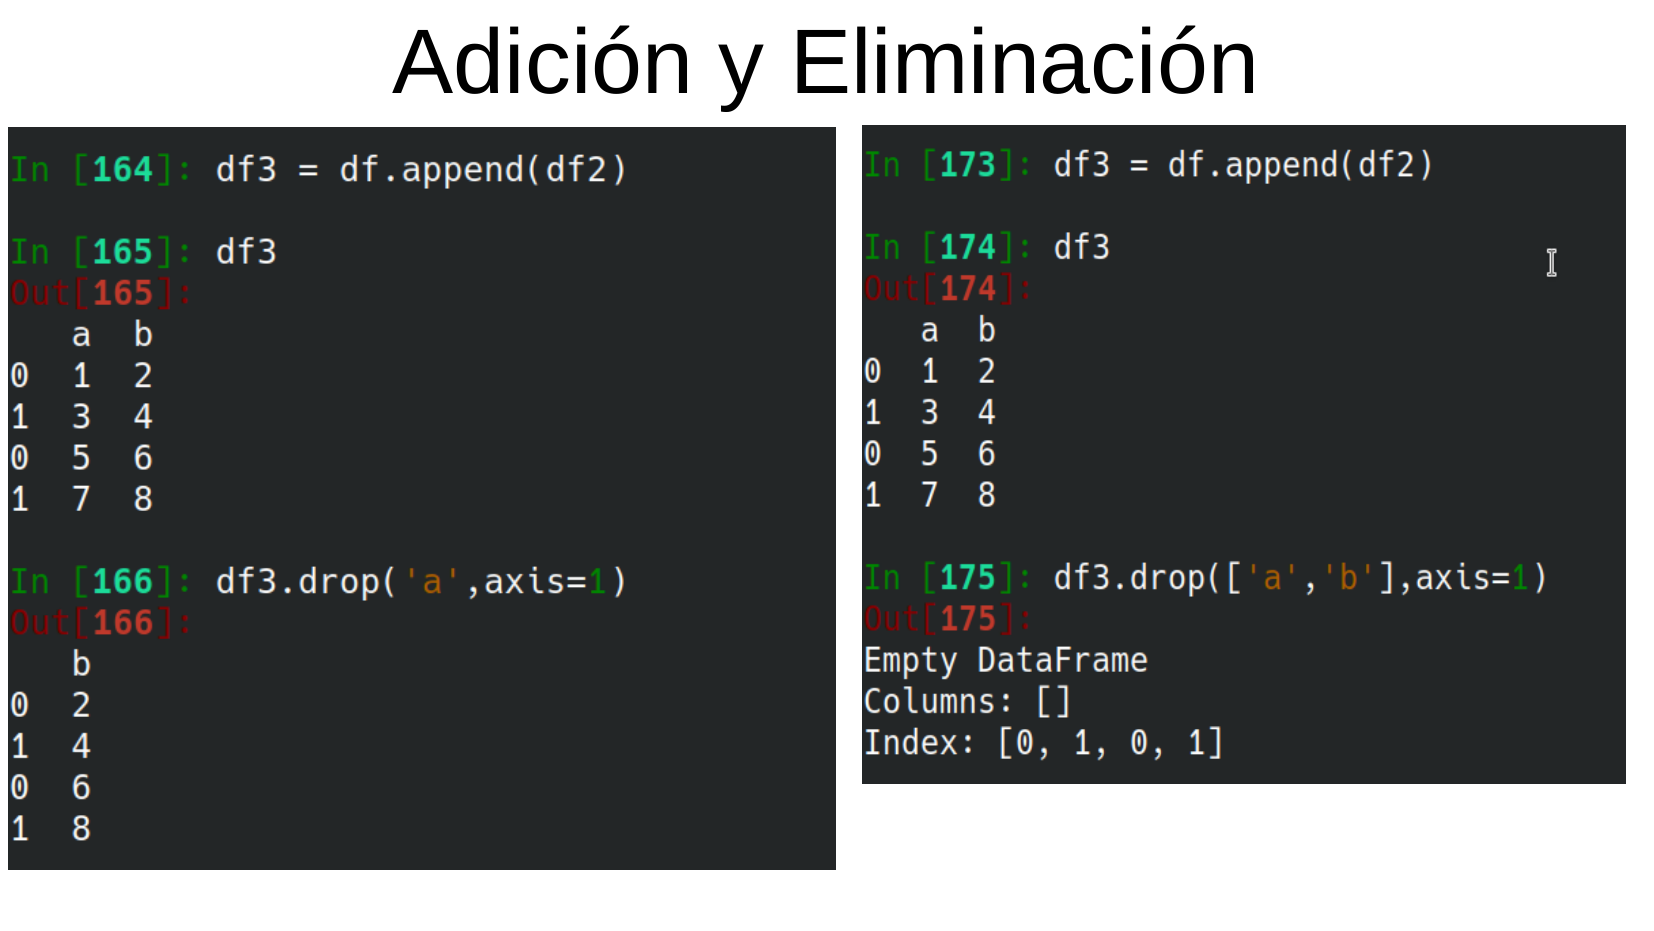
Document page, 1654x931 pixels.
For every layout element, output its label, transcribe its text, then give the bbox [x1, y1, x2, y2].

picture [862, 125, 1626, 784]
title Adición y Eliminación [82, 0, 1571, 140]
picture [8, 127, 836, 871]
